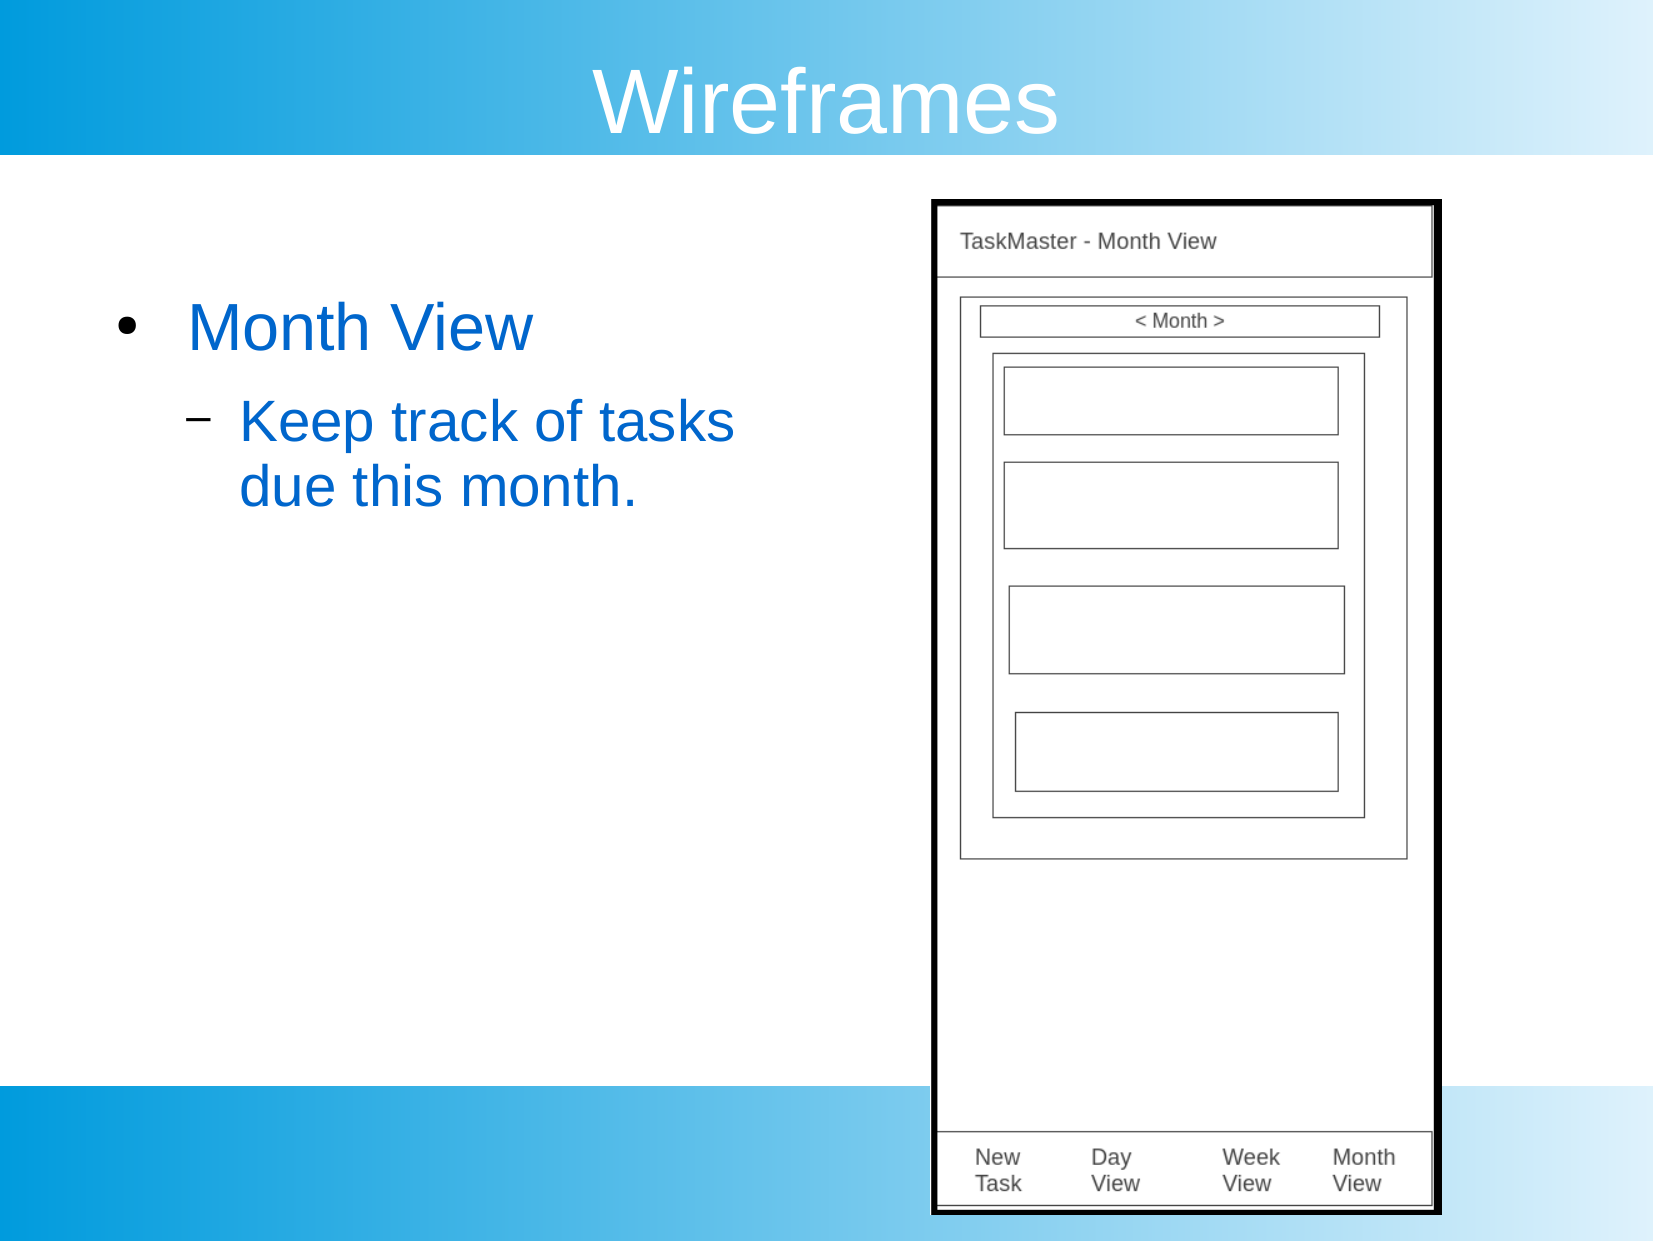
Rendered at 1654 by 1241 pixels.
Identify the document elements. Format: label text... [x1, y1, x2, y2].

list Month View Keep track of tasks due this month. [97, 290, 811, 1010]
title Wireframes [82, 49, 1571, 155]
picture [930, 199, 1442, 1216]
